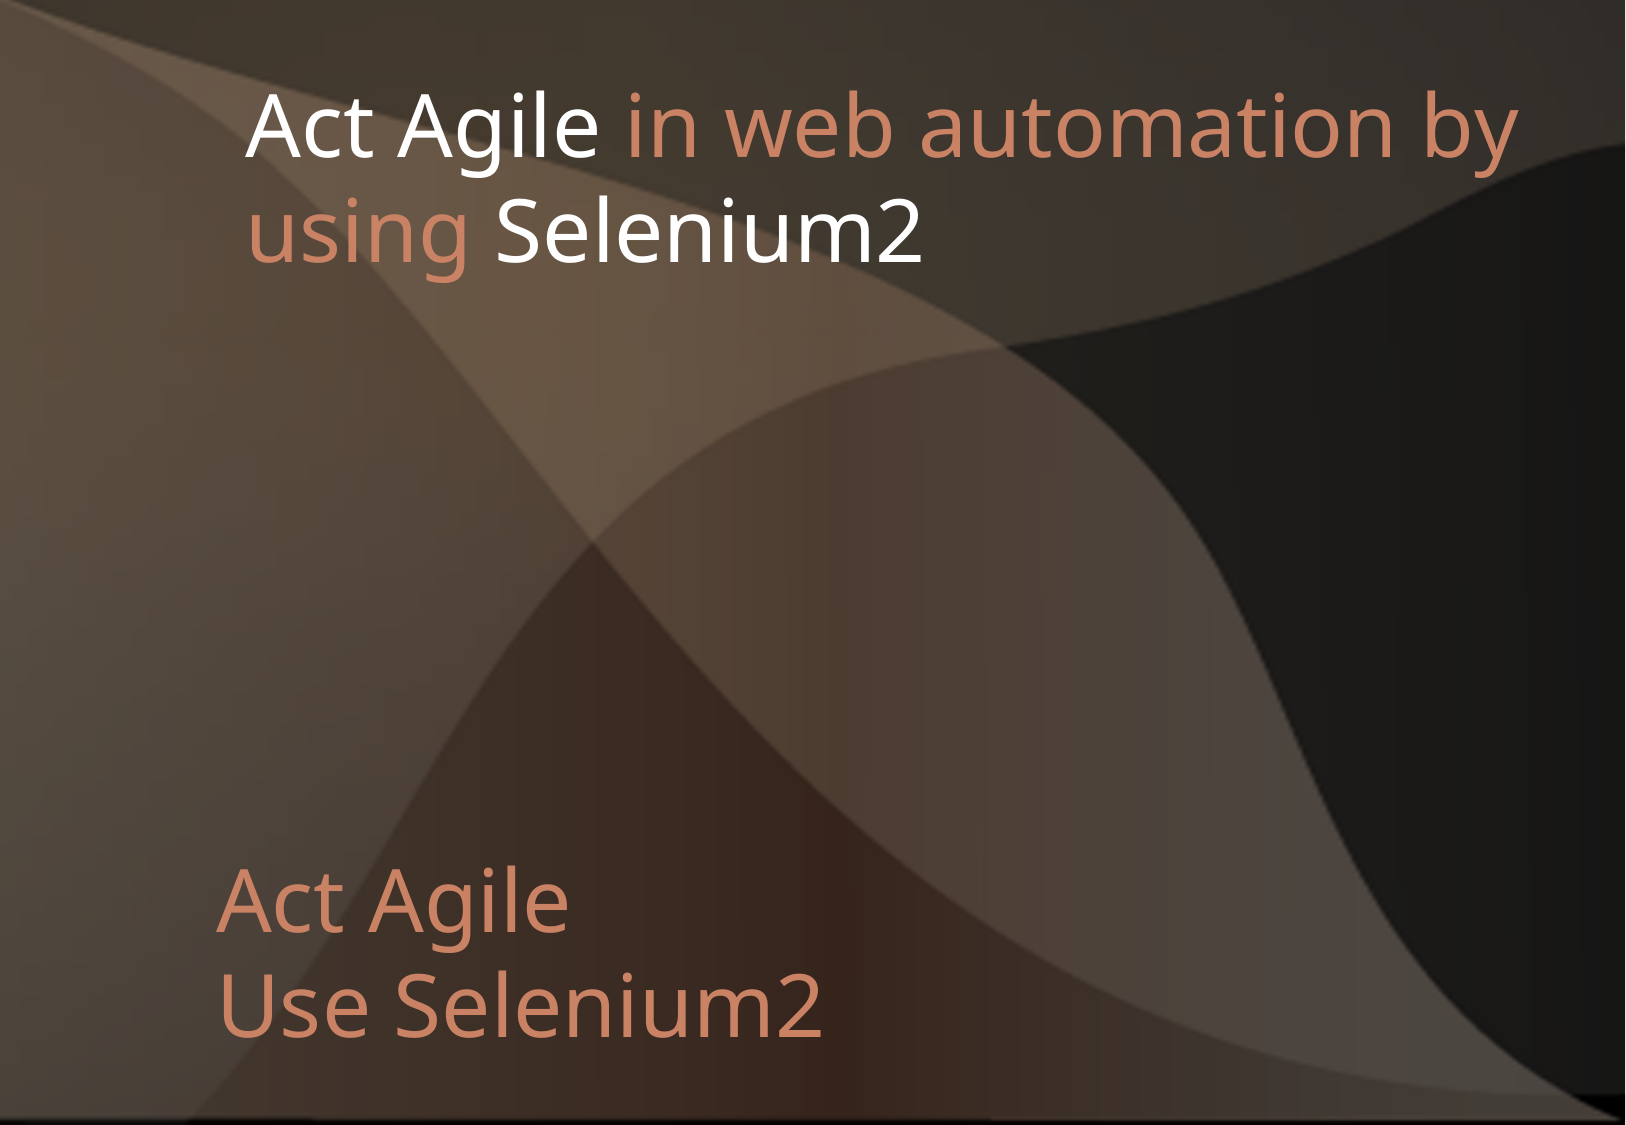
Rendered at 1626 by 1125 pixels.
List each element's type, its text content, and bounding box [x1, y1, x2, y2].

subtitle Act Agile Use Selenium2 [121, 837, 1260, 1125]
title Act Agile in web automation by using Selenium2 [151, 62, 1585, 304]
picture [0, 0, 1626, 1125]
